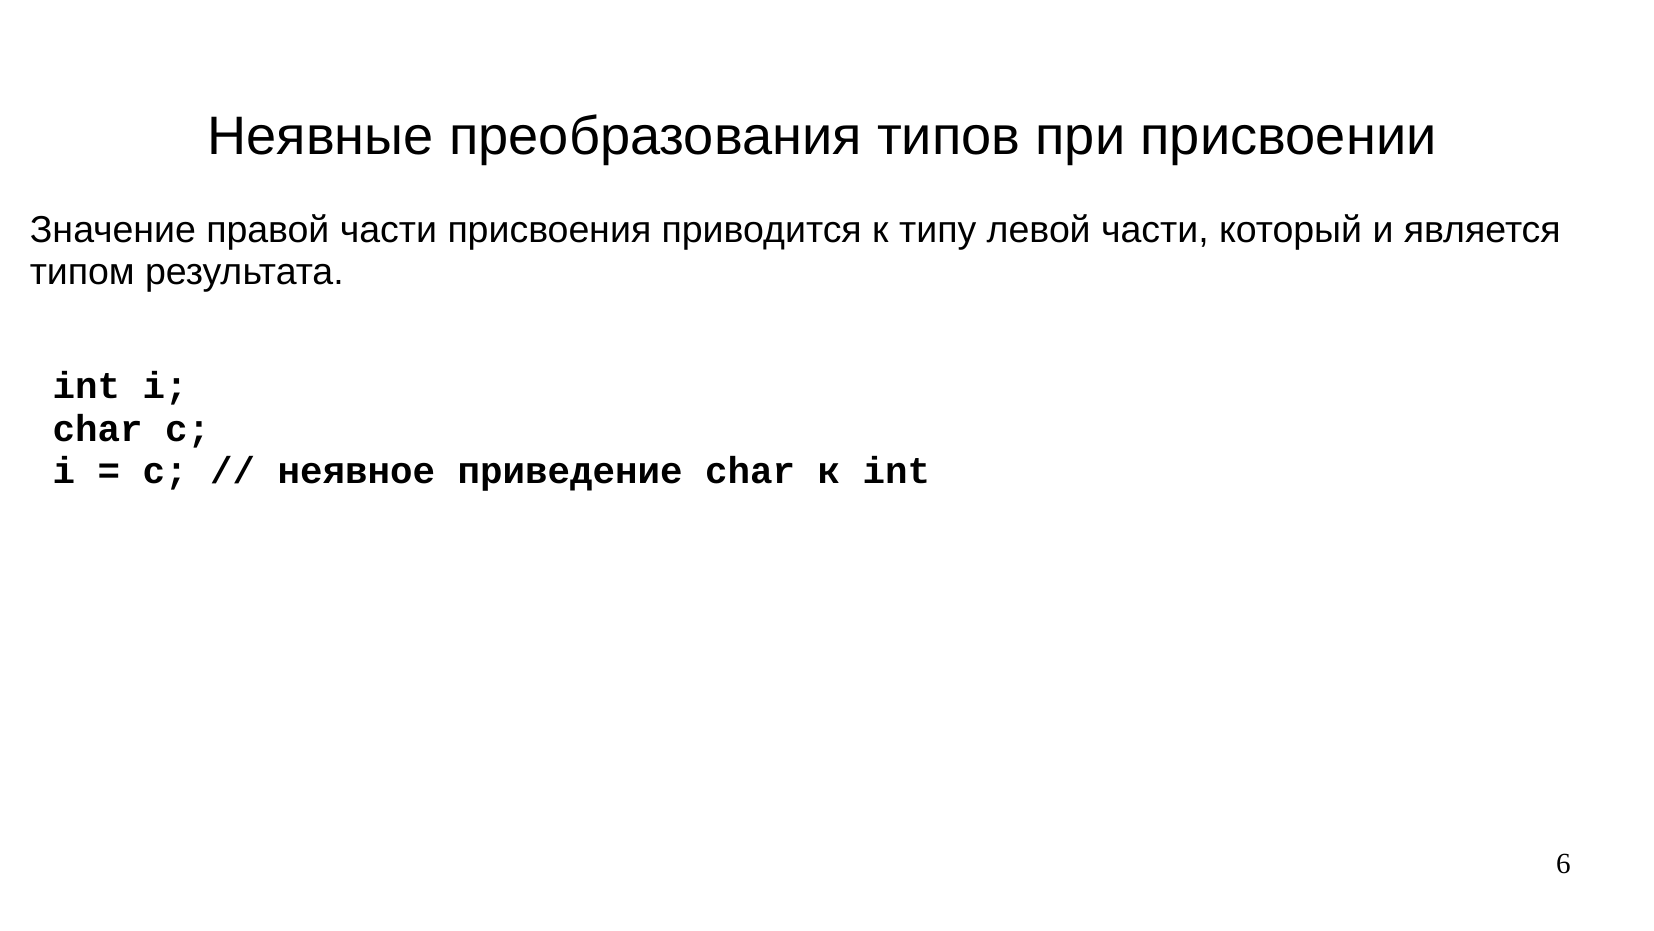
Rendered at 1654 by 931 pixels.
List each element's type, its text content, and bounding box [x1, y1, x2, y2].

text_box Значение правой части присвоения приводится к типу левой части, который и является типом результата. [15, 201, 1654, 301]
title Неявные преобразования типов при присвоении [56, 75, 1590, 197]
text_box int i; char c; i = c; // неявное приведение char к int [37, 360, 1561, 526]
